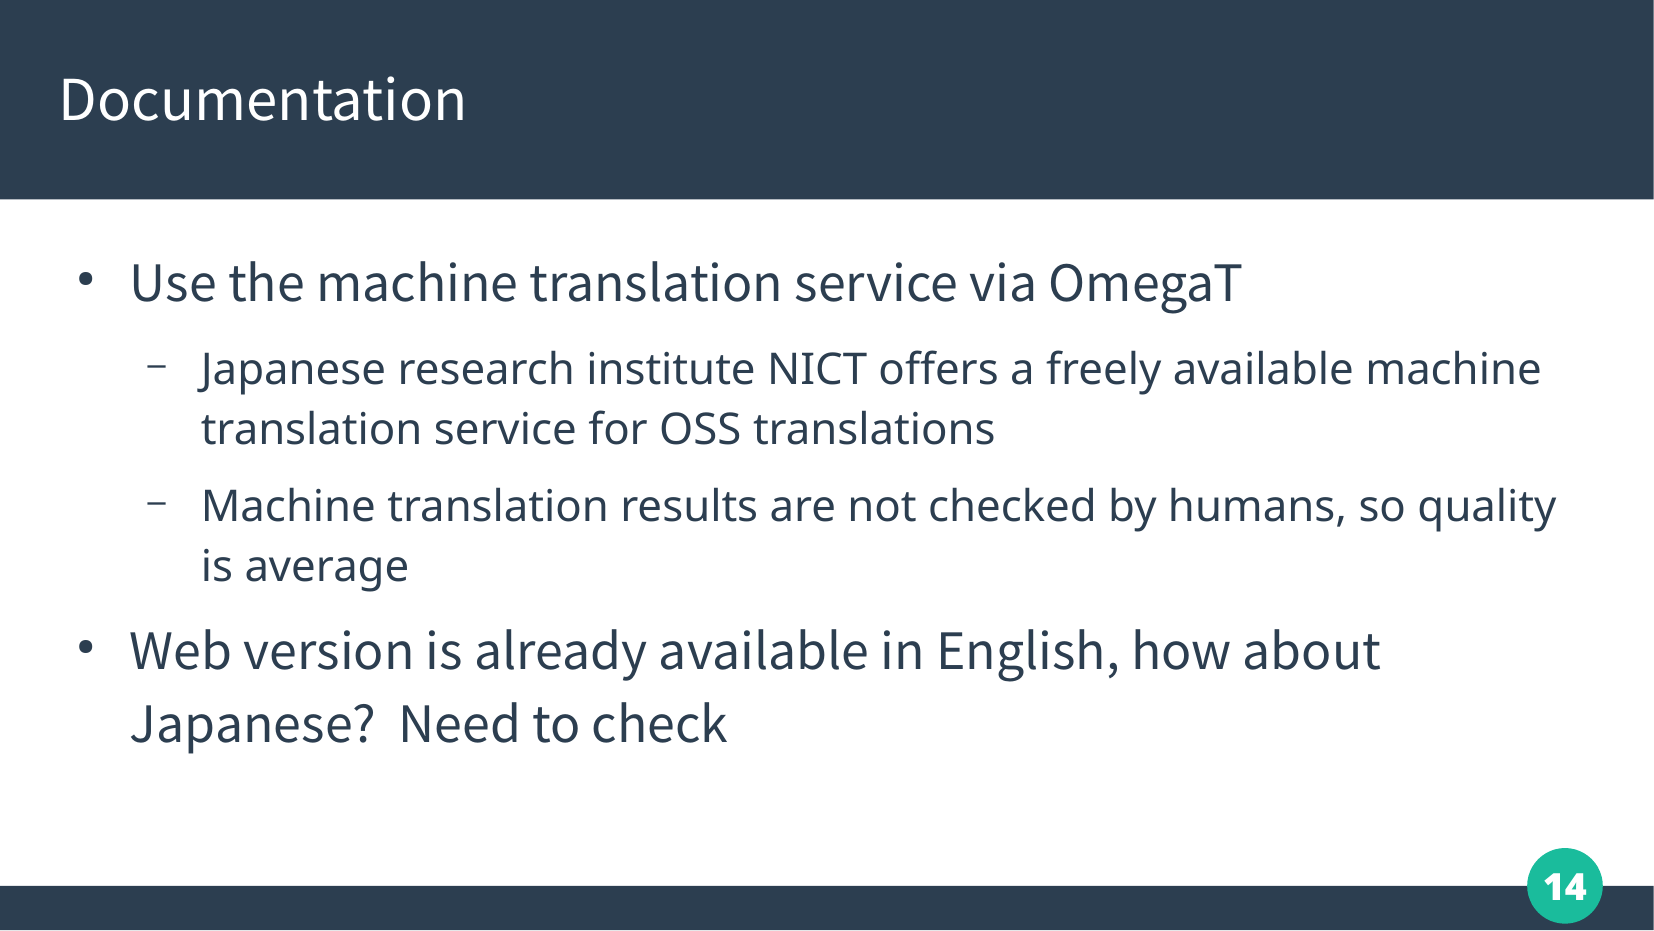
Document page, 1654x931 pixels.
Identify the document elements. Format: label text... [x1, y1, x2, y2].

list Use the machine translation service via OmegaT Japanese research institute NICT offers a freely available machine translation service for OSS translations Machine translation results are not checked by humans, so quality is average Web version is already available in English, how about Japanese? Need to check [59, 243, 1595, 864]
title Documentation [59, 37, 1595, 155]
